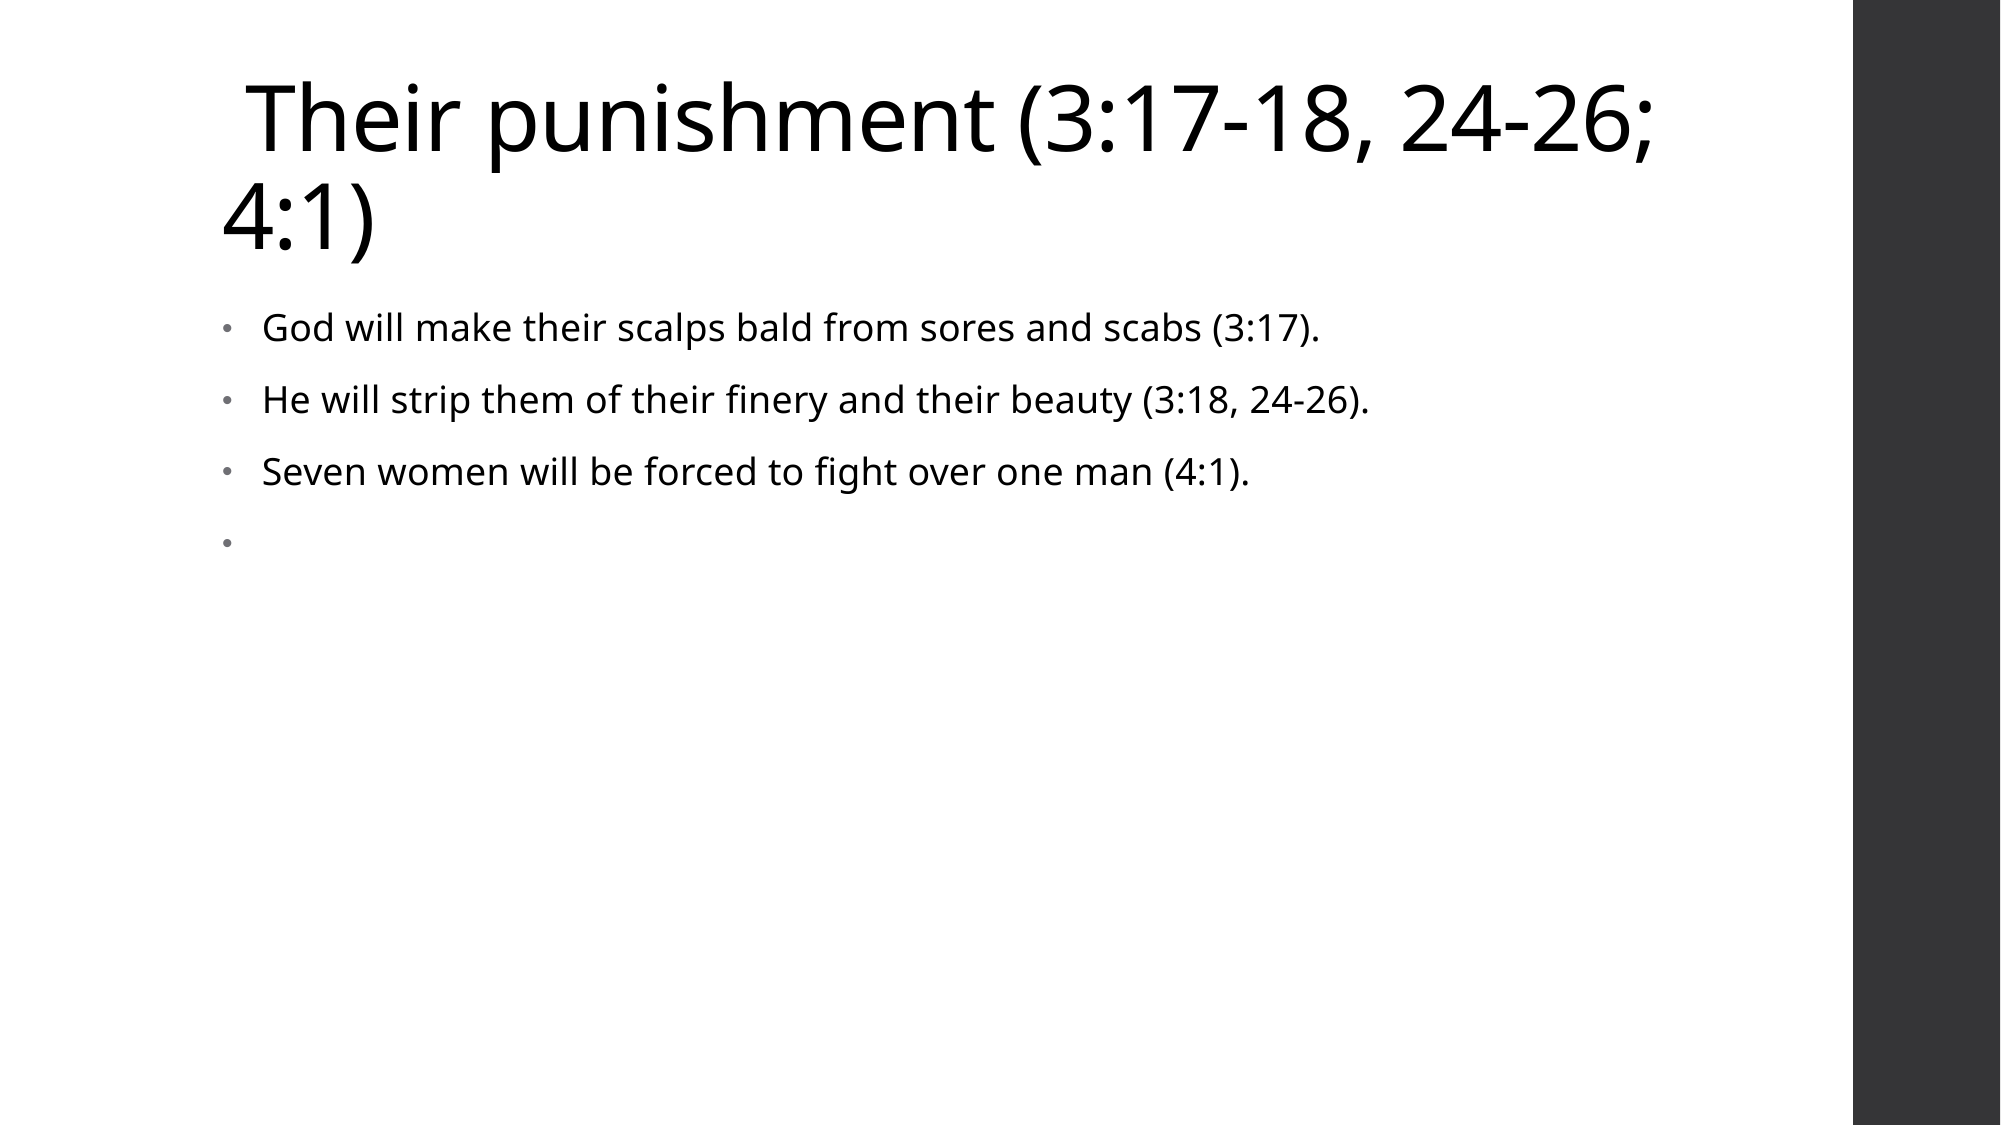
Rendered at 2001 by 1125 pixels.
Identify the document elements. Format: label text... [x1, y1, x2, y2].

list God will make their scalps bald from sores and scabs (3:17). He will strip them of their finery and their beauty (3:18, 24-26). Seven women will be forced to fight over one man (4:1). [206, 299, 1617, 1014]
title Their punishment (3:17-18, 24-26; 4:1) [206, 60, 1797, 278]
